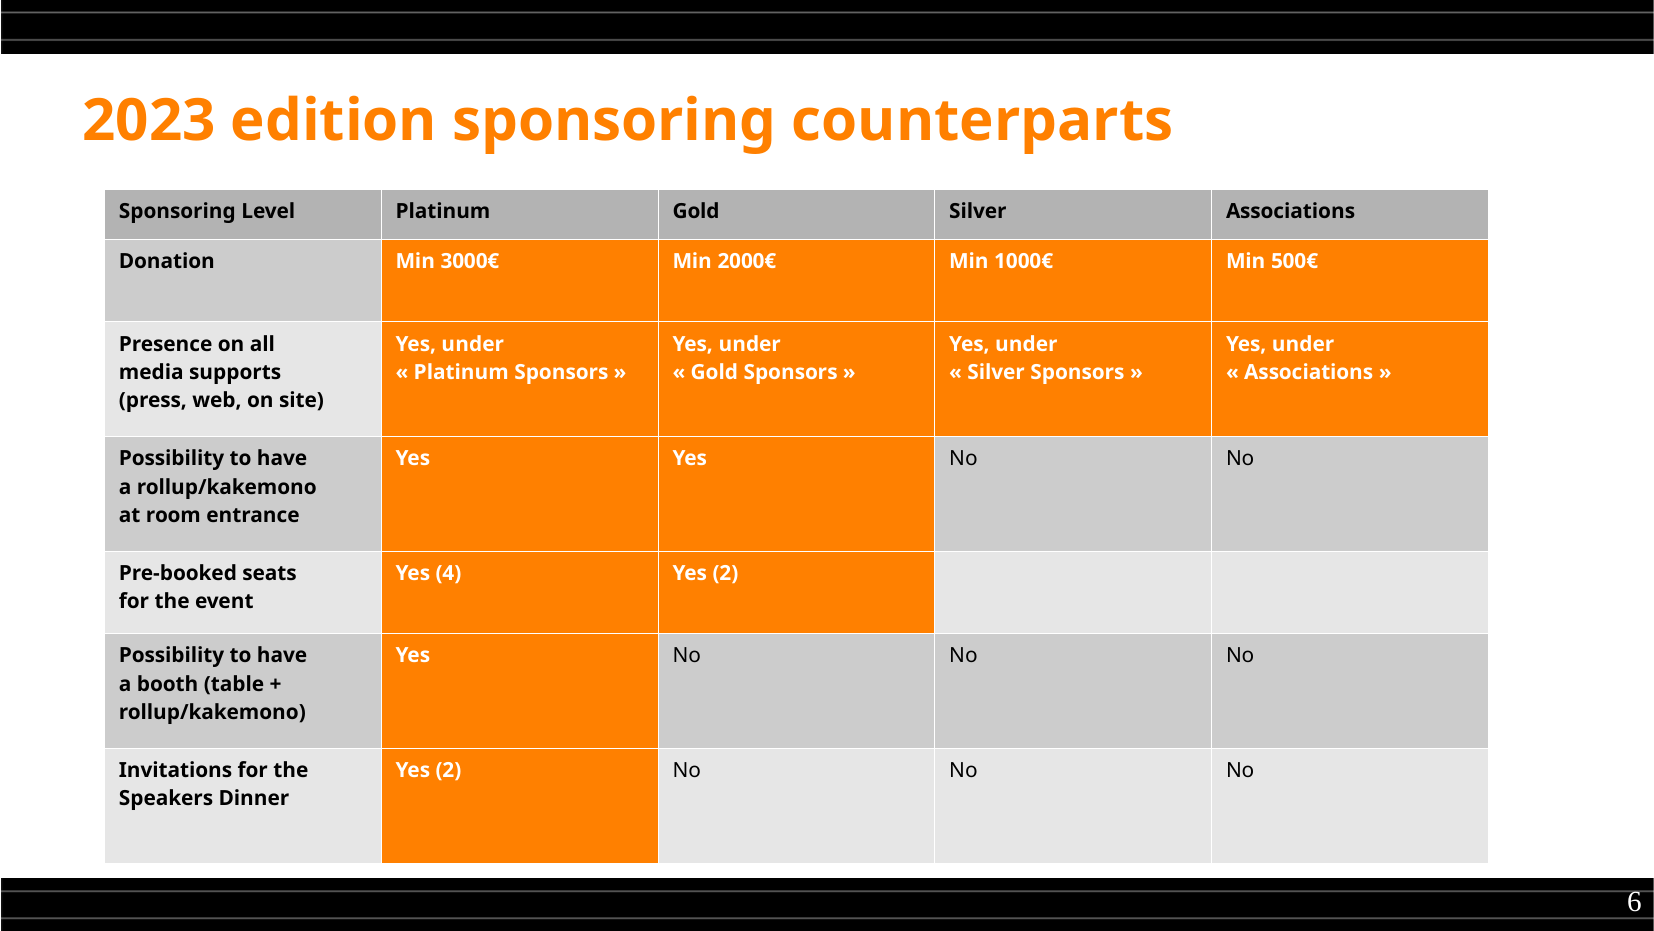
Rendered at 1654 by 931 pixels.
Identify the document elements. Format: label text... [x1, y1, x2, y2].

table_cell No [1212, 749, 1488, 863]
table_header Associations [1212, 190, 1488, 239]
table_cell No [659, 749, 934, 863]
picture [1, 0, 1654, 54]
table_cell Min 3000€ [382, 240, 658, 321]
table_header Gold [659, 190, 934, 239]
title 2023 edition sponsoring counterparts [82, 39, 1571, 195]
table_cell Min 500€ [1212, 240, 1488, 321]
table_cell No [659, 634, 934, 748]
table_cell Yes [659, 437, 934, 551]
table_cell Yes [382, 437, 658, 551]
table_cell [935, 552, 1211, 633]
table_cell [1212, 552, 1488, 633]
table_cell Yes, under « Associations » [1212, 322, 1488, 436]
table_cell Possibility to have a booth (table + rollup/kakemono) [105, 634, 381, 748]
table_cell Donation [105, 240, 381, 321]
table_cell No [935, 634, 1211, 748]
table_cell Yes [382, 634, 658, 748]
table_cell Presence on all media supports (press, web, on site) [105, 322, 381, 436]
table_cell Min 2000€ [659, 240, 934, 321]
picture [1, 878, 1654, 931]
table_header Platinum [382, 190, 658, 239]
table_cell Yes (2) [659, 552, 934, 633]
table_cell Possibility to have a rollup/kakemono at room entrance [105, 437, 381, 551]
table_cell Min 1000€ [935, 240, 1211, 321]
table_header Sponsoring Level [105, 190, 381, 239]
table_header Silver [935, 190, 1211, 239]
table_cell Invitations for the Speakers Dinner [105, 749, 381, 863]
table_cell Yes (4) [382, 552, 658, 633]
table_cell Yes, under « Gold Sponsors » [659, 322, 934, 436]
table_cell No [935, 749, 1211, 863]
table_cell Yes, under « Silver Sponsors » [935, 322, 1211, 436]
table_cell No [935, 437, 1211, 551]
table_cell Pre-booked seats for the event [105, 552, 381, 633]
table_cell Yes, under « Platinum Sponsors » [382, 322, 658, 436]
table_cell No [1212, 437, 1488, 551]
table_cell No [1212, 634, 1488, 748]
table_cell Yes (2) [382, 749, 658, 863]
